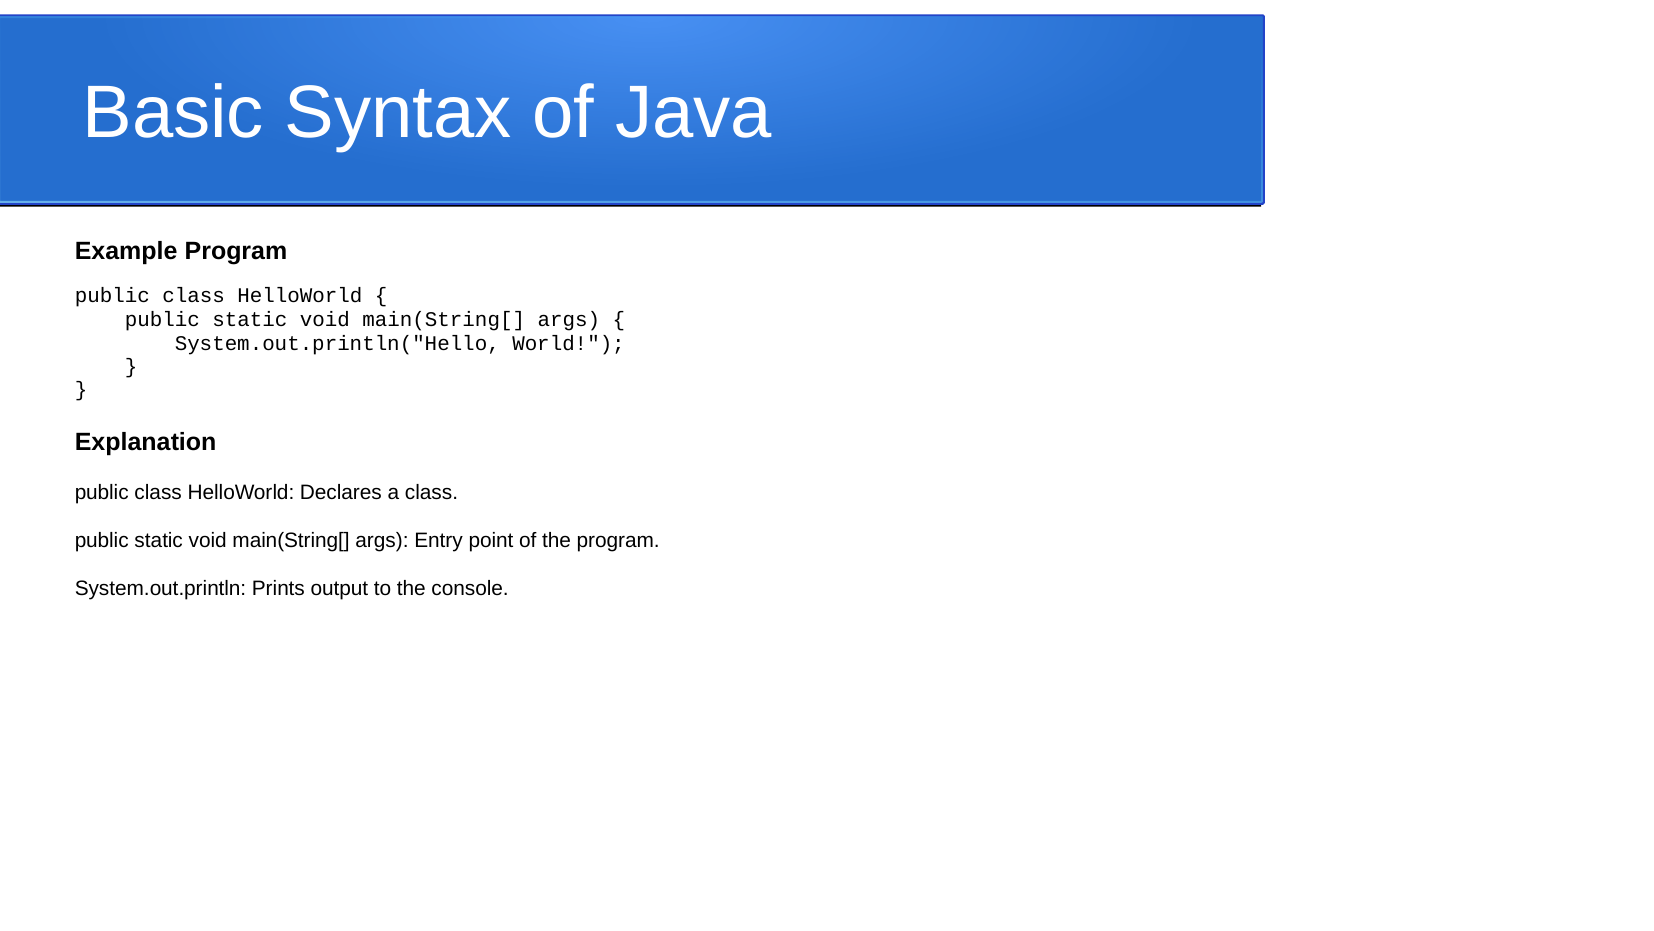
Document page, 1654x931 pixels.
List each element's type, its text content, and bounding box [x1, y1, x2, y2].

title Basic Syntax of Java [82, 35, 1235, 189]
text_box Example Program public class HelloWorld { public static void main(String[] args) { System.out.println("Hello, World!"); } } Explanation public class HelloWorld: Declares a class. public static void main(String[] args): Entry point of the program. System.out.println: Prints output to the console. [60, 229, 1137, 871]
